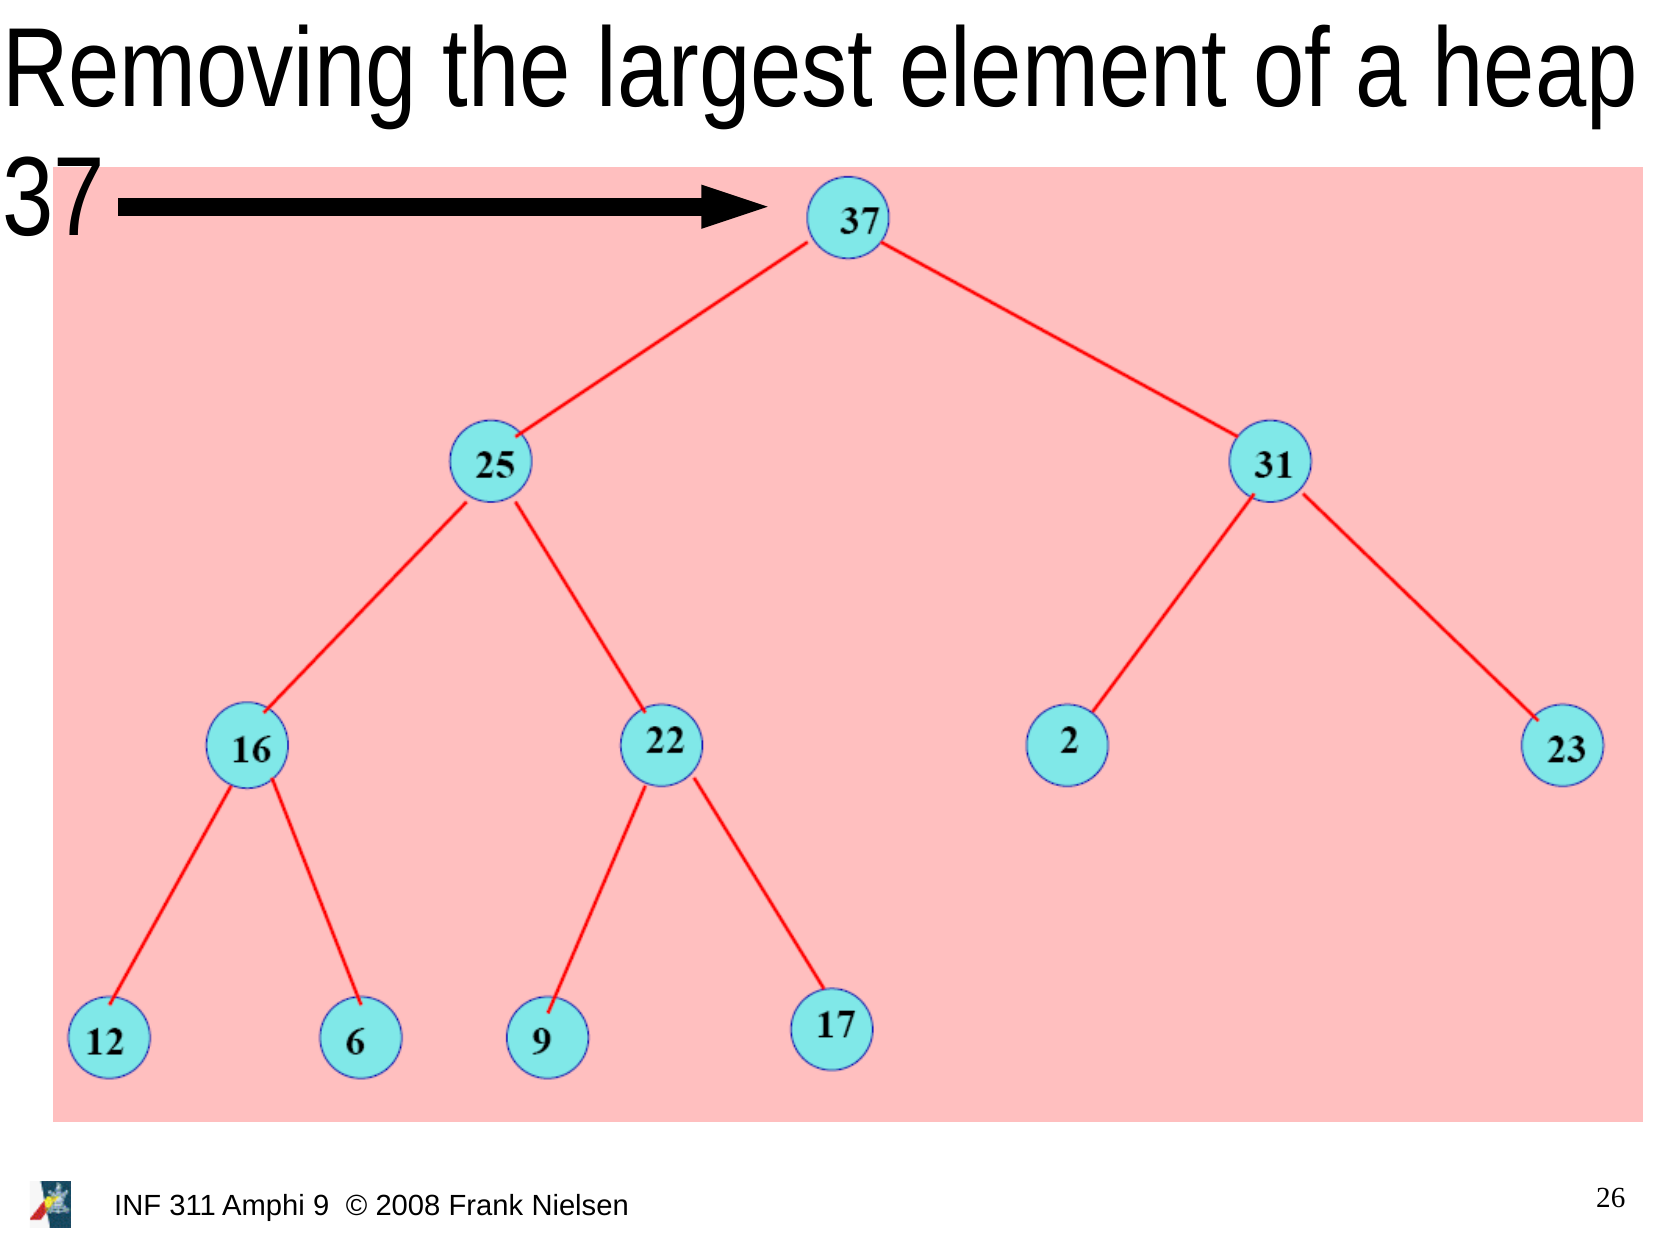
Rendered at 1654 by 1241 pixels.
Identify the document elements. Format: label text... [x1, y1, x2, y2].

picture [53, 264, 1643, 1123]
text_box Removing the largest element of a heap 37 [0, 0, 1654, 264]
picture [29, 1181, 71, 1228]
